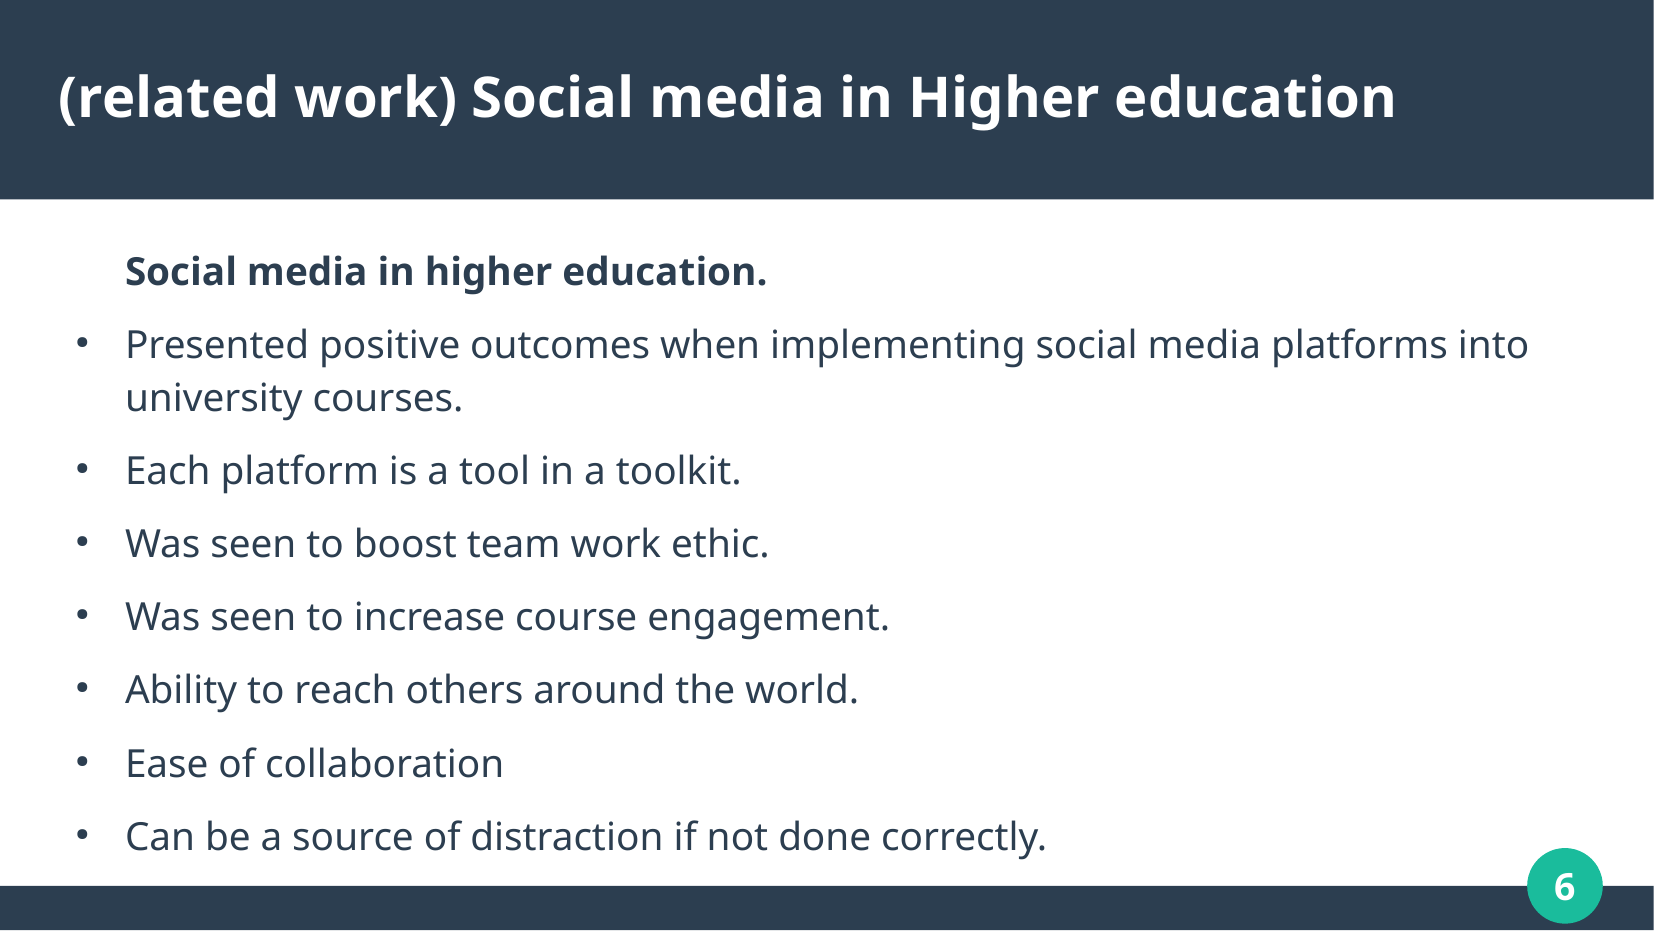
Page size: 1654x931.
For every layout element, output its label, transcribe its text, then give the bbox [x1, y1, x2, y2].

list Social media in higher education. Presented positive outcomes when implementing social media platforms into university courses. Each platform is a tool in a toolkit. Was seen to boost team work ethic. Was seen to increase course engagement. Ability to reach others around the world. Ease of collaboration Can be a source of distraction if not done correctly. [59, 243, 1595, 864]
title (related work) Social media in Higher education [59, 37, 1595, 156]
